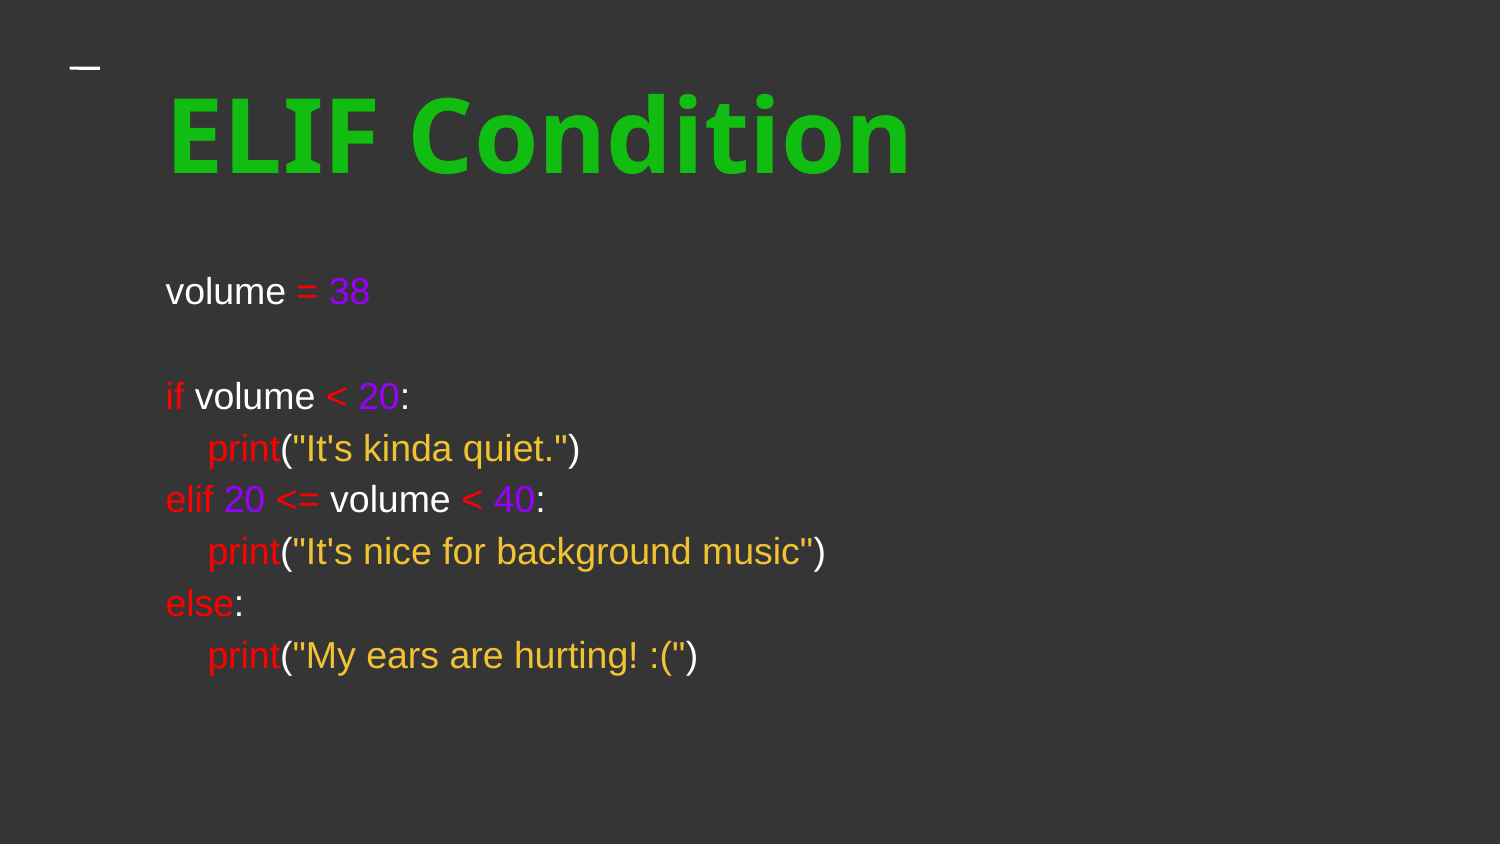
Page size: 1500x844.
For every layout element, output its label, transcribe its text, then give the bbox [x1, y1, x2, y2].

text_box volume = 38 [150, 251, 1289, 350]
title ELIF Condition [150, 54, 1339, 227]
text_box if volume < 20: print("It's kinda quiet.") elif 20 <= volume < 40: print("It's nice for background music") else: print("My ears are hurting! :(") [150, 350, 1289, 729]
